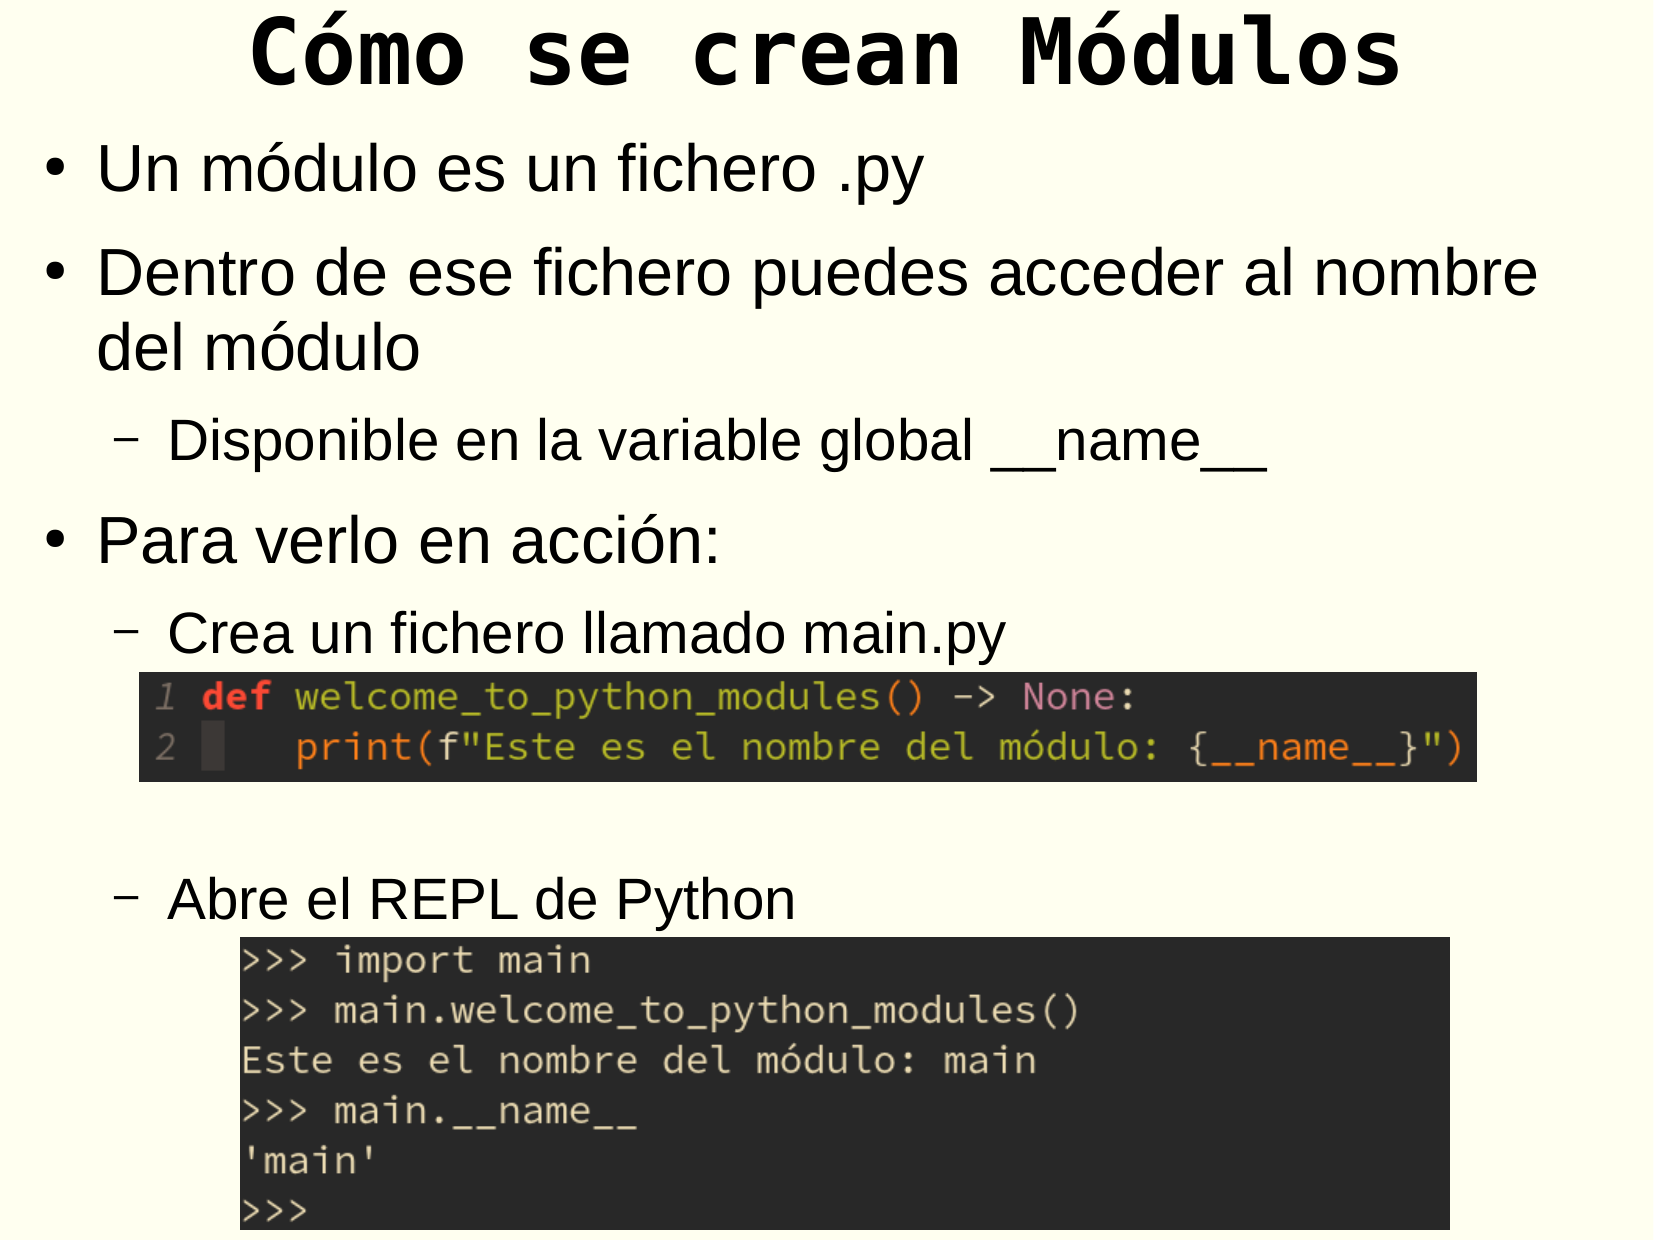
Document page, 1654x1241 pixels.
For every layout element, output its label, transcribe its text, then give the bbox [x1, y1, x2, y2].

title Cómo se crean Módulos [82, 0, 1571, 106]
list Un módulo es un fichero .py Dentro de ese fichero puedes acceder al nombre del módulo Disponible en la variable global __name__ Para verlo en acción: Crea un fichero llamado main.py Abre el REPL de Python [25, 130, 1617, 1010]
picture [139, 672, 1477, 783]
picture [240, 937, 1450, 1230]
